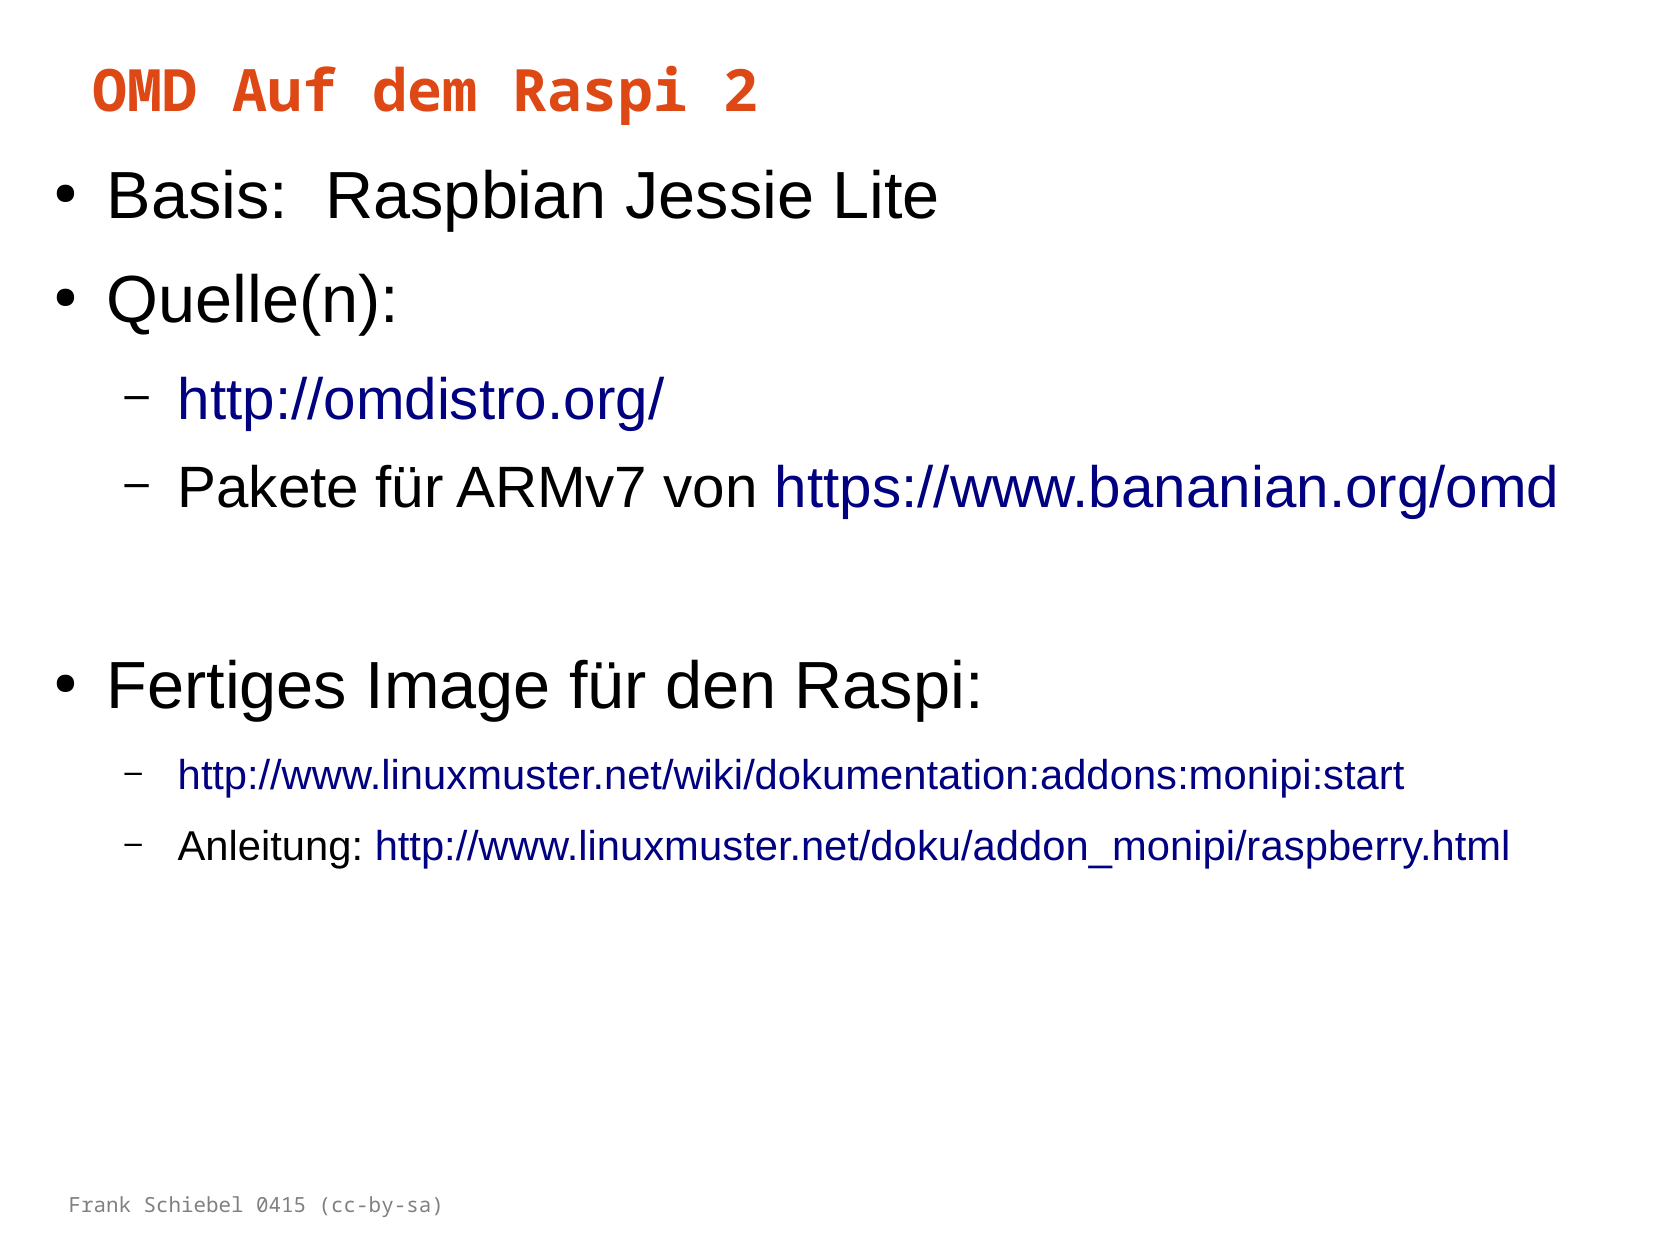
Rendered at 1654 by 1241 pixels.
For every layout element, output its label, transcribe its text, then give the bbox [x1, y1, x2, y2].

list Basis: Raspbian Jessie Lite Quelle(n): http://omdistro.org/ Pakete für ARMv7 von https://www.bananian.org/omd Fertiges Image für den Raspi: http://www.linuxmuster.net/wiki/dokumentation:addons:monipi:start Anleitung: http://www.linuxmuster.net/doku/addon_monipi/raspberry.html [36, 157, 1607, 950]
text_box OMD Auf dem Raspi 2 [78, 42, 1465, 117]
